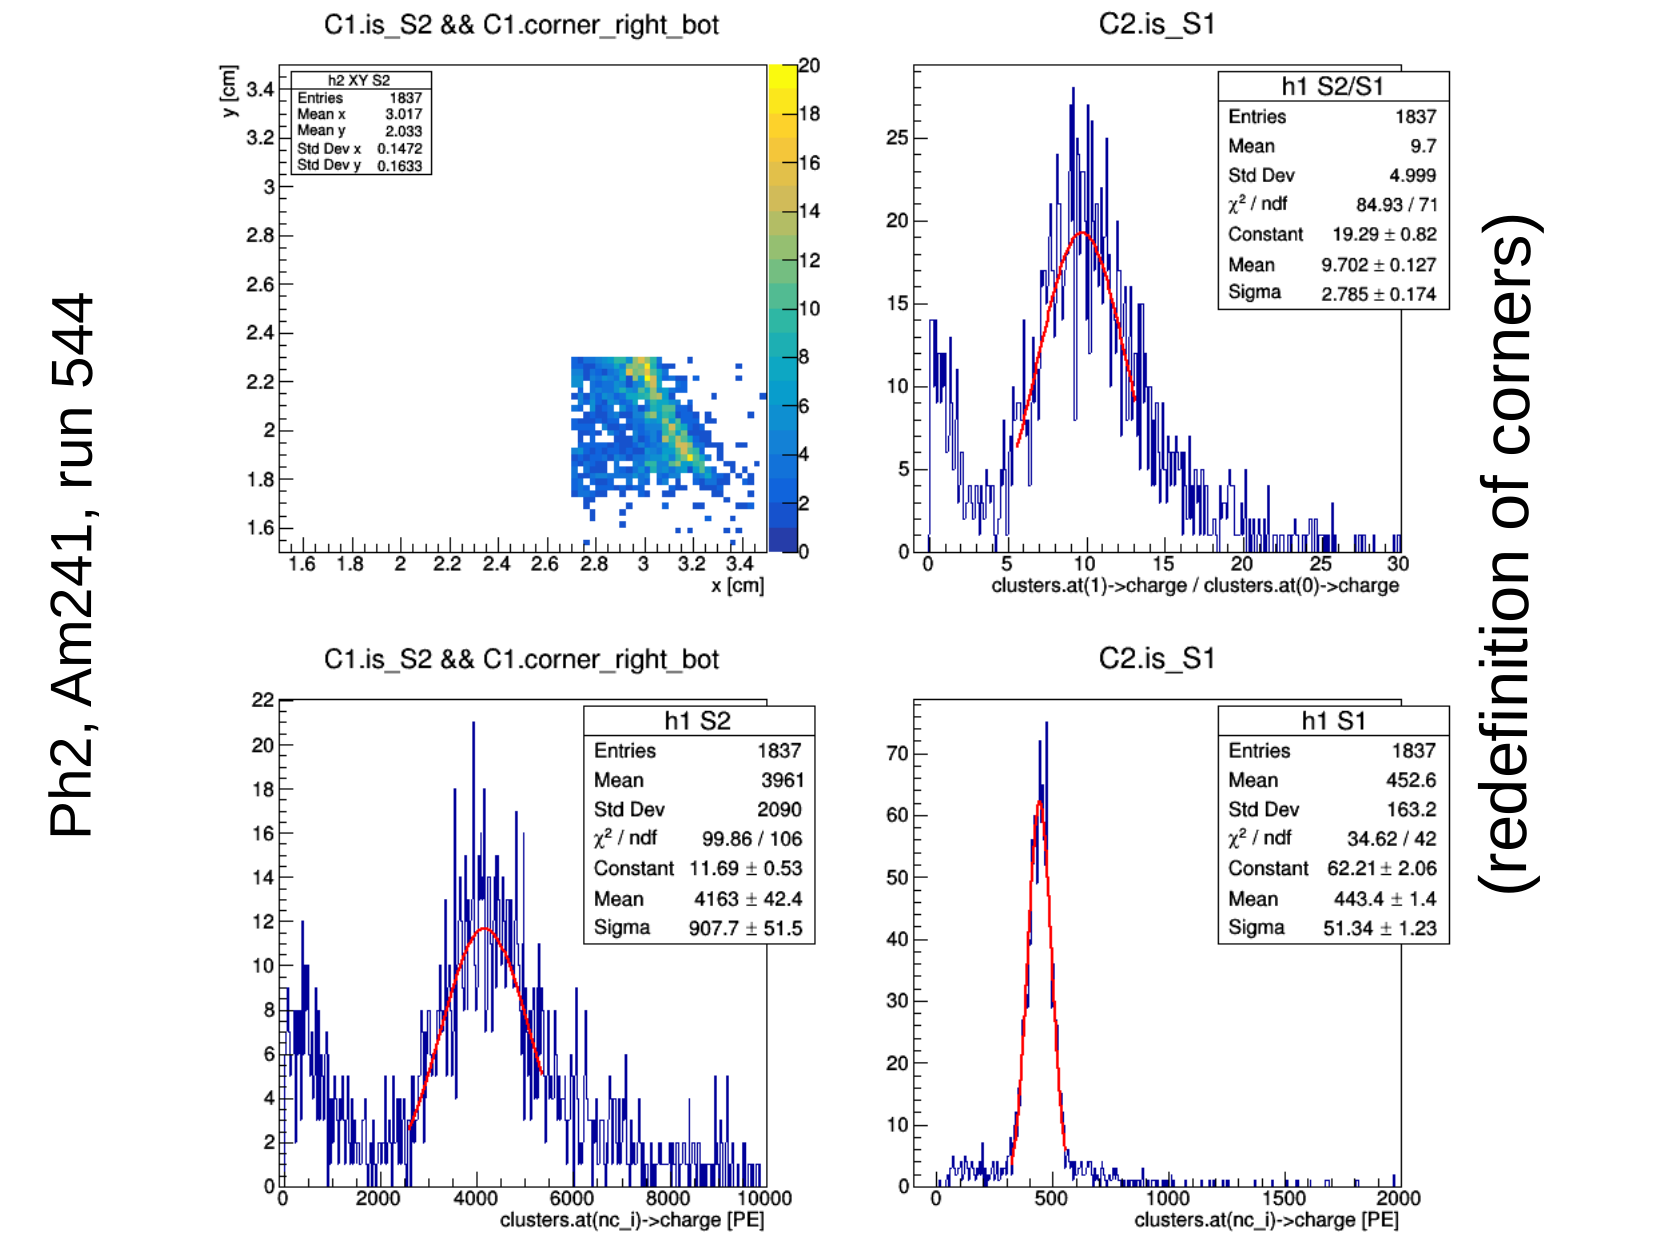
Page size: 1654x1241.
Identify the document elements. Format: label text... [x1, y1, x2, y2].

picture [216, 3, 1461, 1241]
text_box Ph2, Am241, run 544 [30, 225, 170, 907]
text_box (redefinition of corners) [1461, 29, 1627, 1081]
